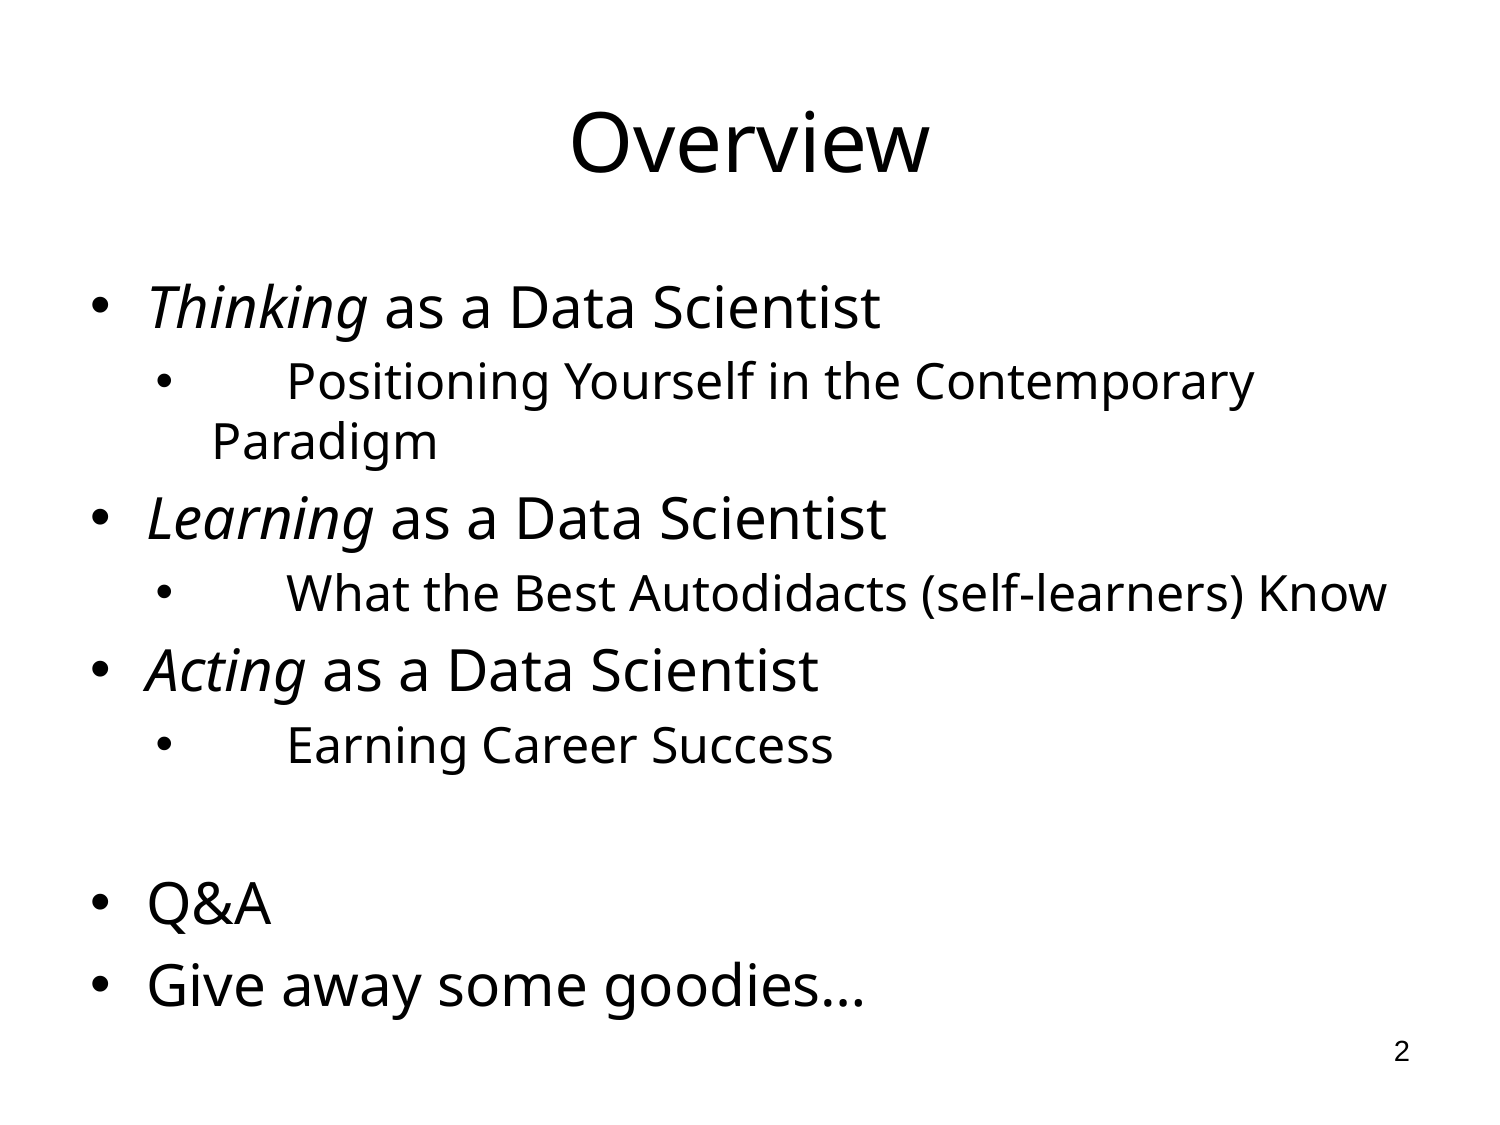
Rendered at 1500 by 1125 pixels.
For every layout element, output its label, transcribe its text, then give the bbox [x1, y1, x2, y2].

title Overview [75, 45, 1425, 233]
list Thinking as a Data Scientist Positioning Yourself in the Contemporary Paradigm Learning as a Data Scientist What the Best Autodidacts (self-learners) Know Acting as a Data Scientist Earning Career Success Q&A Give away some goodies… [75, 262, 1425, 1005]
slide_number <number> [1074, 1024, 1425, 1103]
